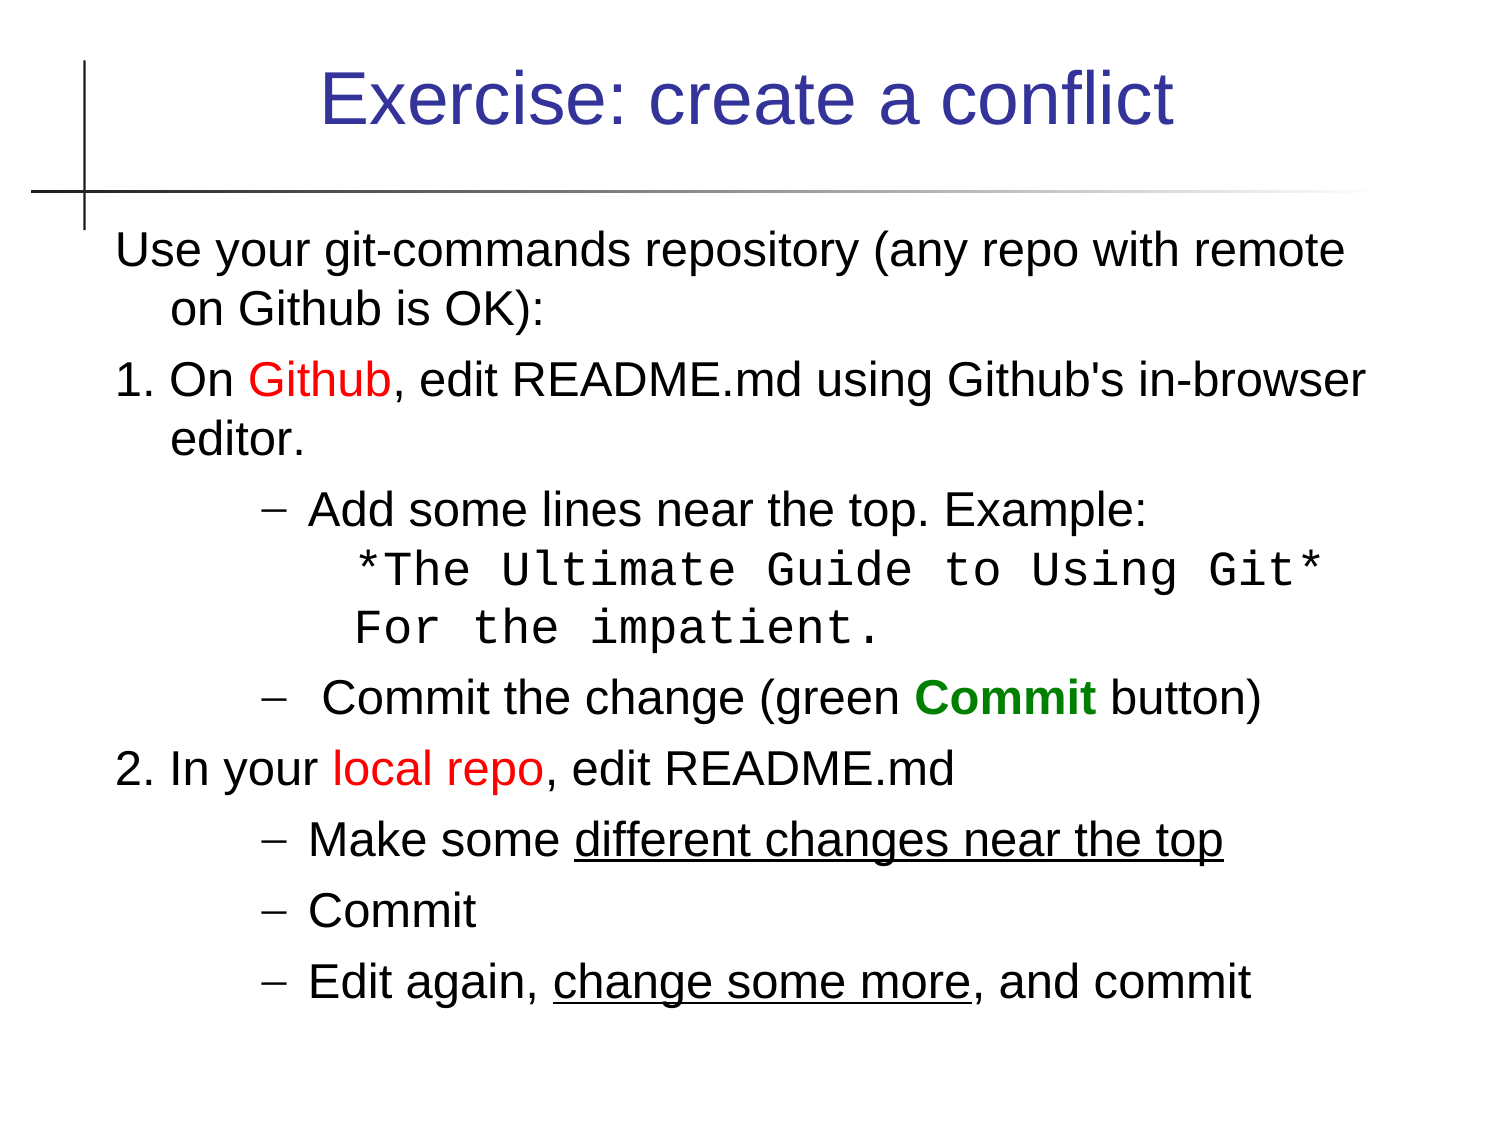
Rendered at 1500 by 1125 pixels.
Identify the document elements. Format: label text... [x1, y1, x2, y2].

list Use your git-commands repository (any repo with remote on Github is OK): 1. On Github, edit README.md using Github's in-browser editor. Add some lines near the top. Example: *The Ultimate Guide to Using Git* For the impatient. Commit the change (green Commit button) 2. In your local repo, edit README.md Make some different changes near the top Commit Edit again, change some more, and commit [100, 209, 1394, 1021]
title Exercise: create a conflict [100, 41, 1394, 148]
